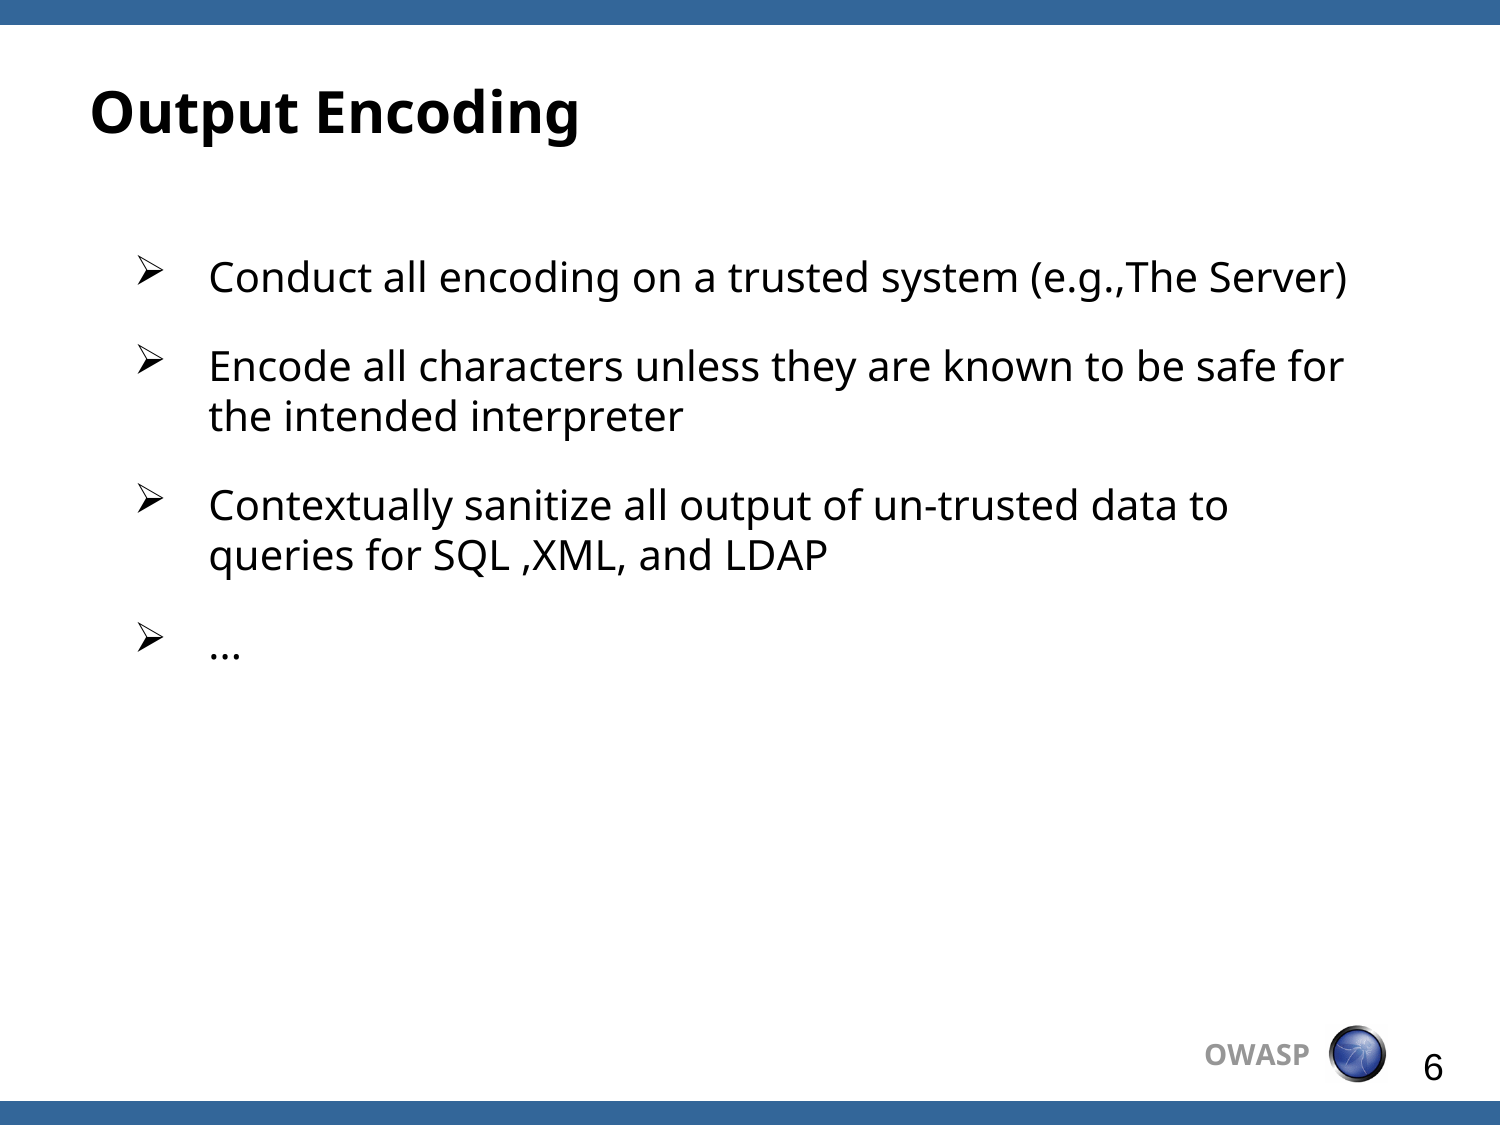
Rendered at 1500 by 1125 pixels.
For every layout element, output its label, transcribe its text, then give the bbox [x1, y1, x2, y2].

title Output Encoding [75, 45, 1426, 176]
list Conduct all encoding on a trusted system (e.g.,The Server) Encode all characters unless they are known to be safe for the intended interpreter Contextually sanitize all output of un-trusted data to queries for SQL ,XML, and LDAP ... [81, 242, 1388, 951]
picture [1325, 1024, 1388, 1083]
